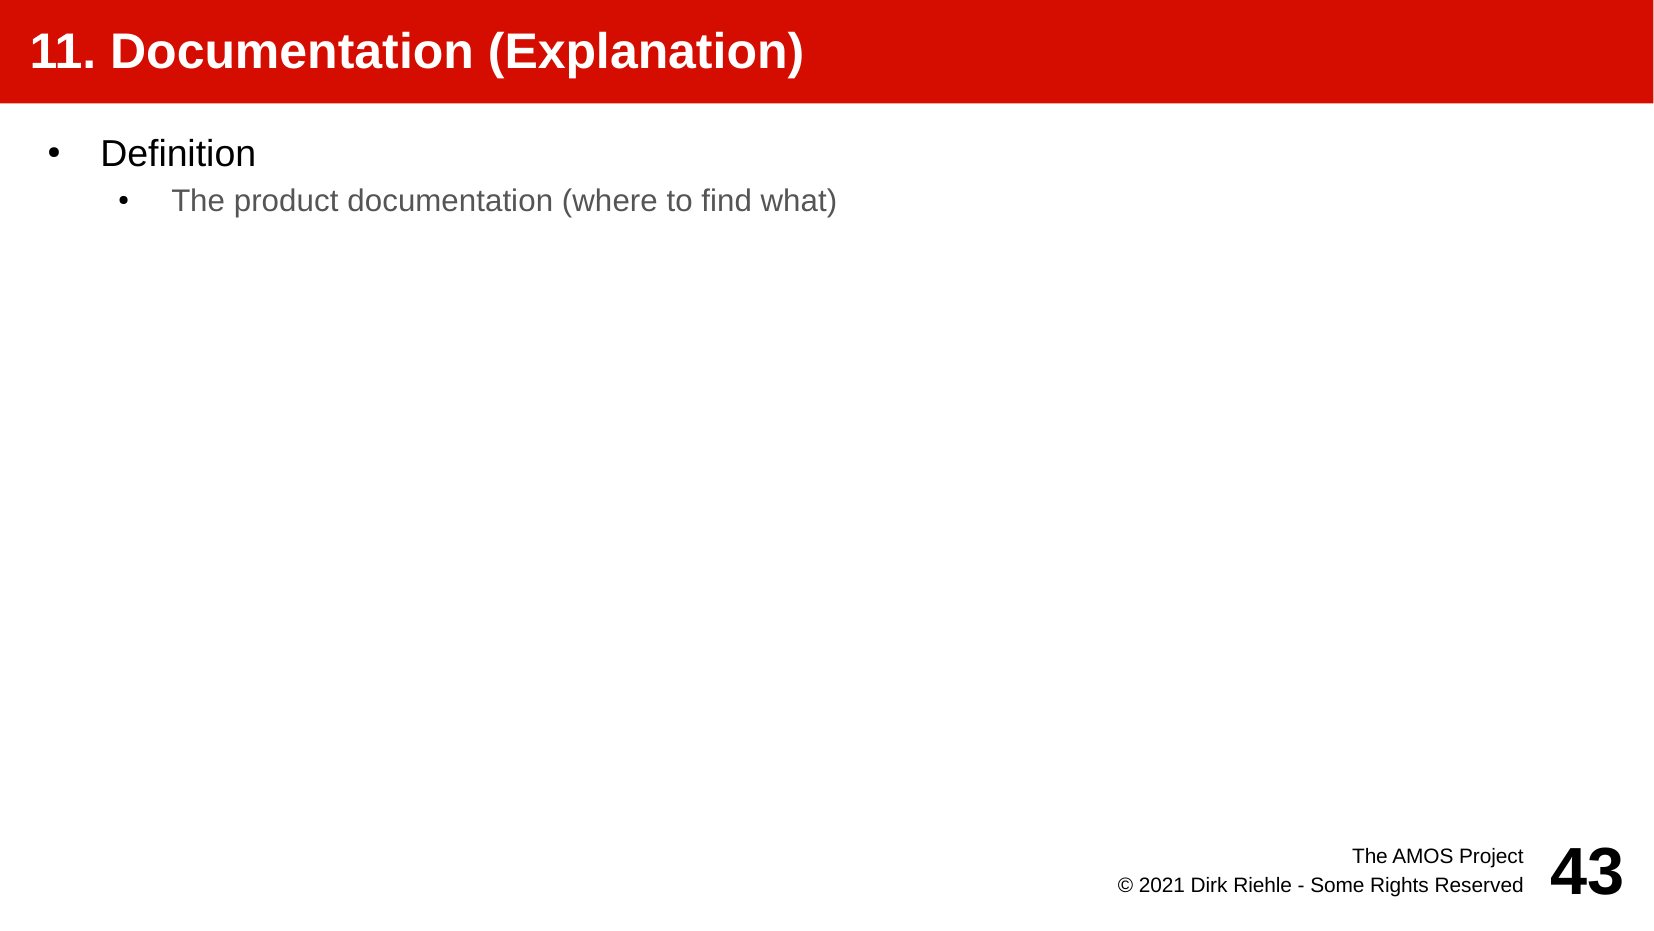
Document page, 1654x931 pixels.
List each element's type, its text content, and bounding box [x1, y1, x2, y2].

list Definition The product documentation (where to find what) [29, 132, 1625, 813]
title 11. Documentation (Explanation) [0, 0, 1654, 104]
